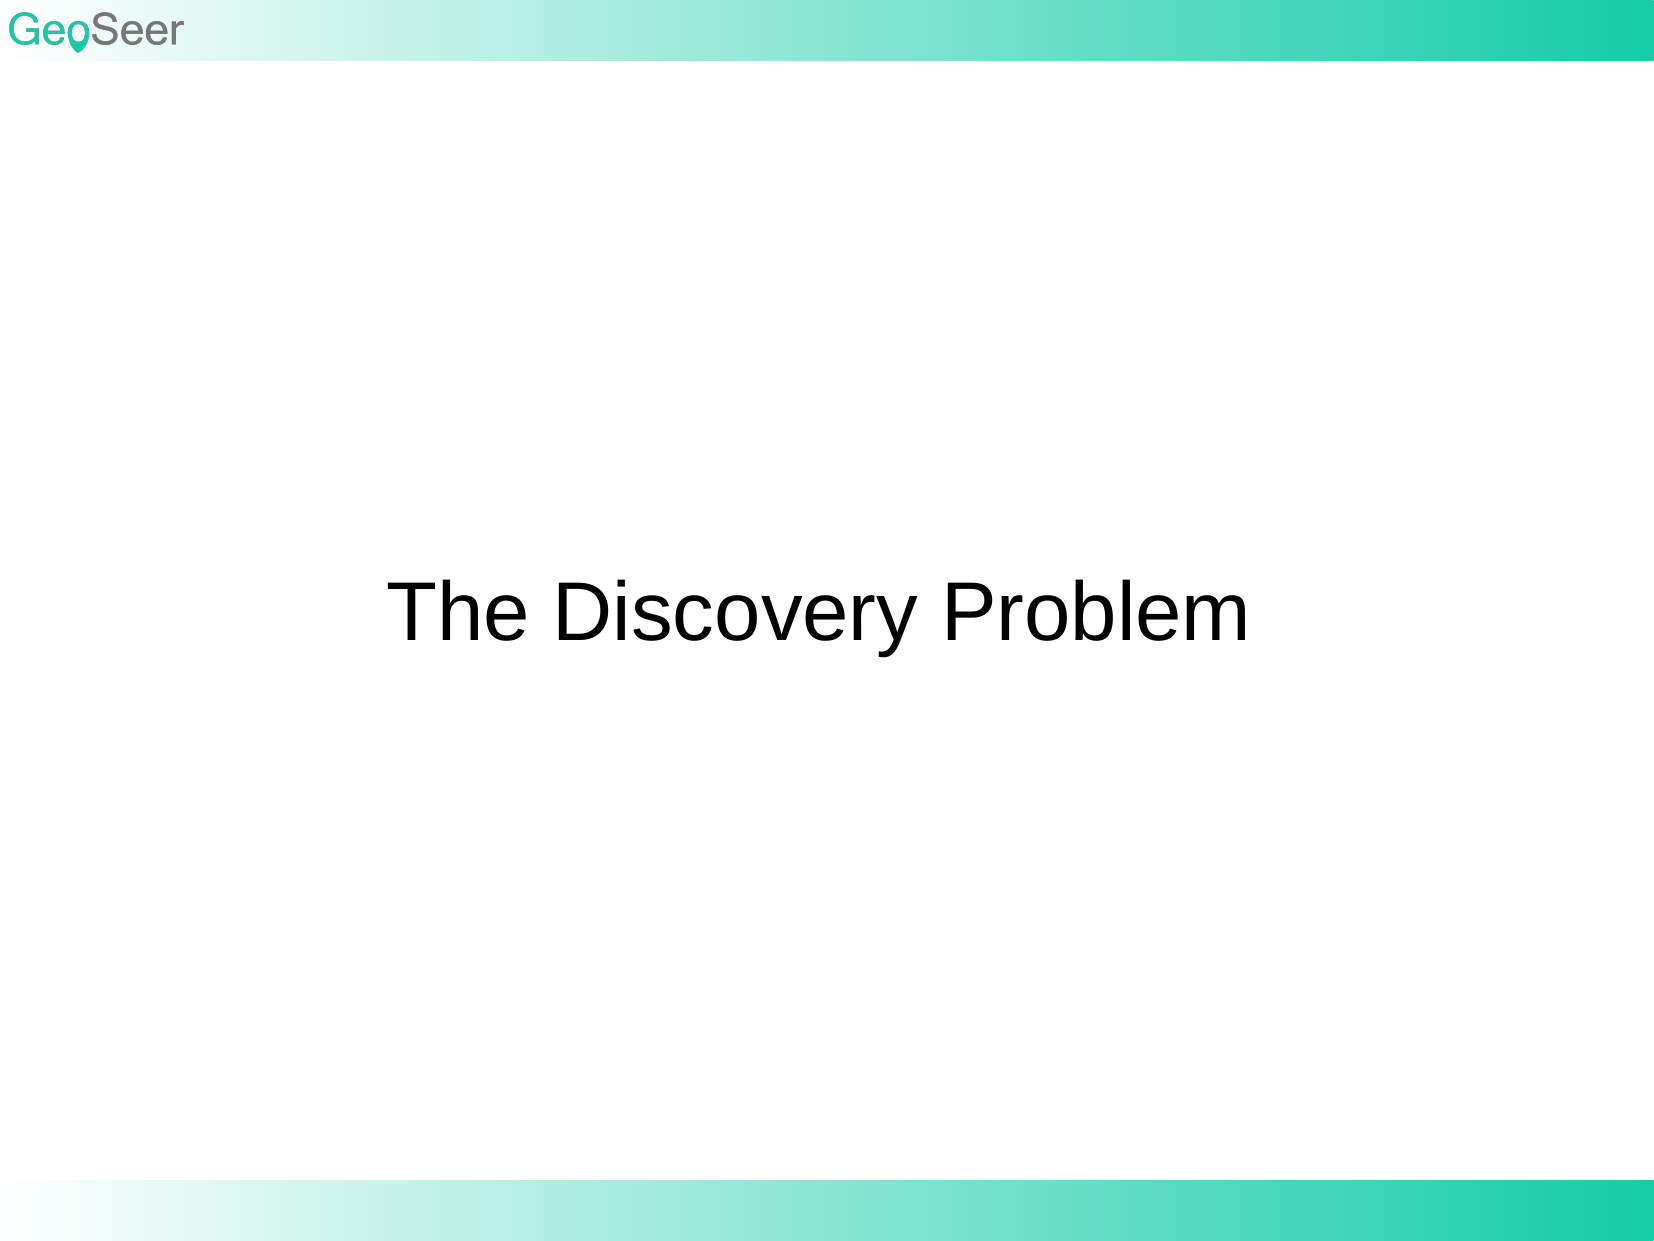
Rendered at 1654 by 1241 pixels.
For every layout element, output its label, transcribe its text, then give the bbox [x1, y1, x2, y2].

picture [7, 10, 186, 55]
title The Discovery Problem [75, 555, 1564, 669]
